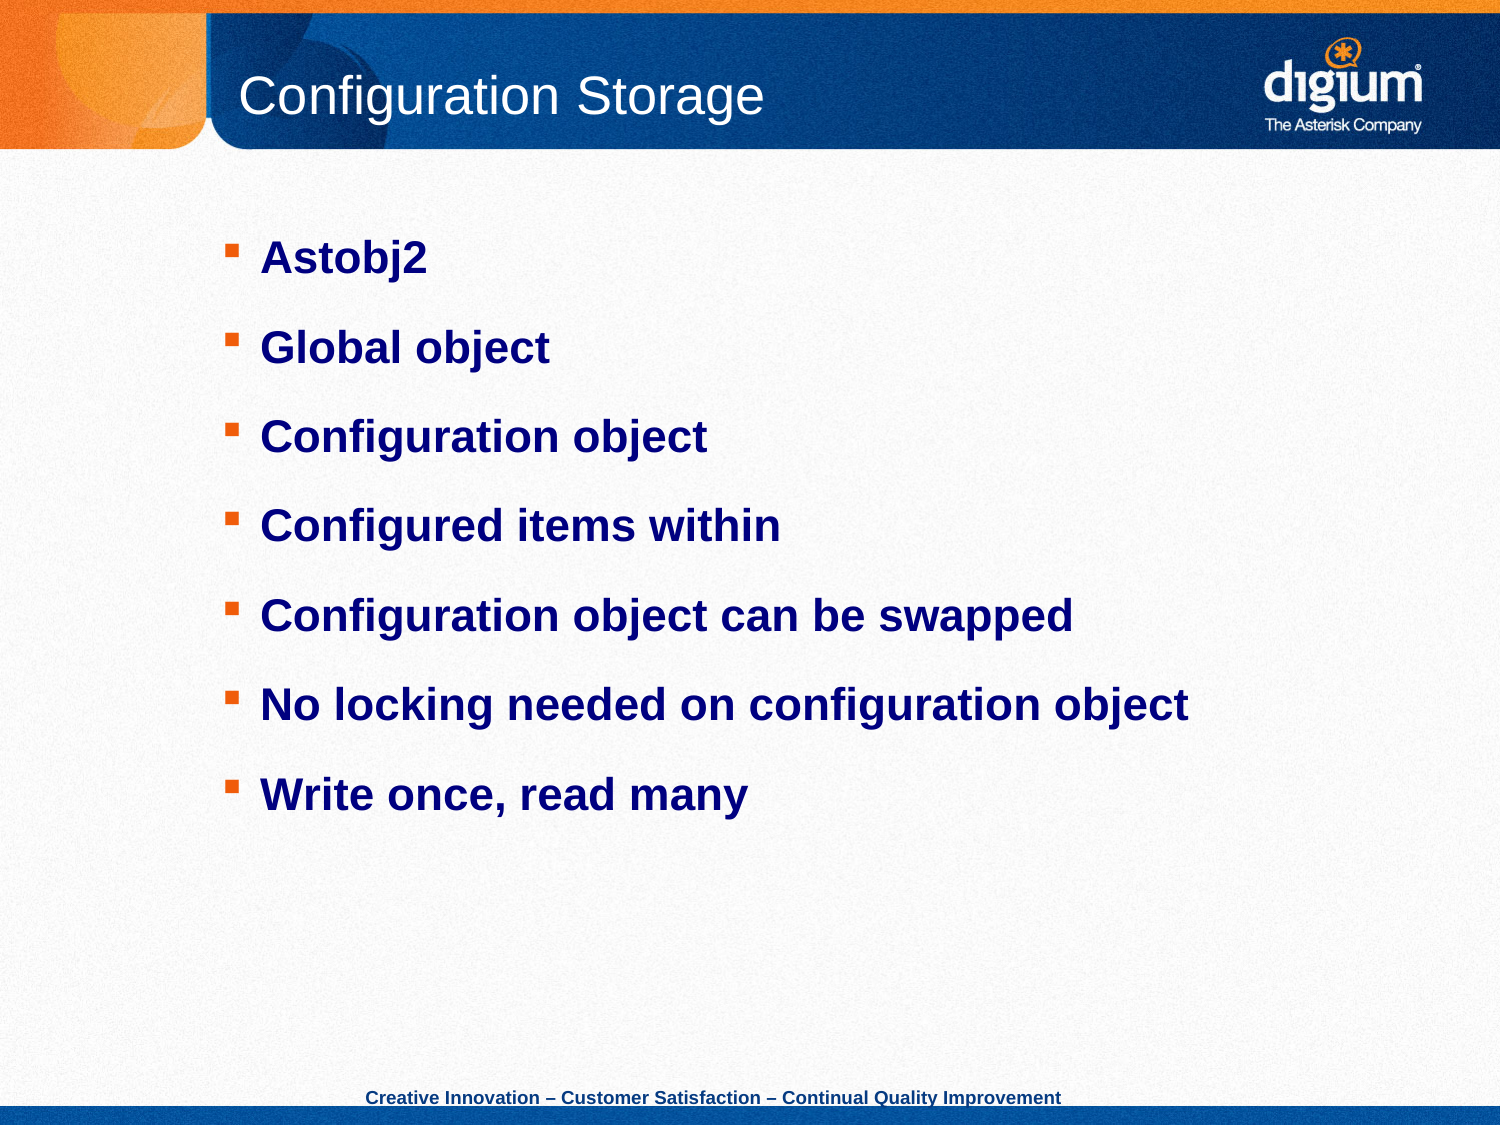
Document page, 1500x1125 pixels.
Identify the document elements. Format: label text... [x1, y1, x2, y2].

picture [0, 0, 1500, 1125]
title Configuration Storage [238, 27, 1243, 127]
list Astobj2 Global object Configuration object Configured items within Configuration object can be swapped No locking needed on configuration object Write once, read many [206, 224, 1301, 1013]
